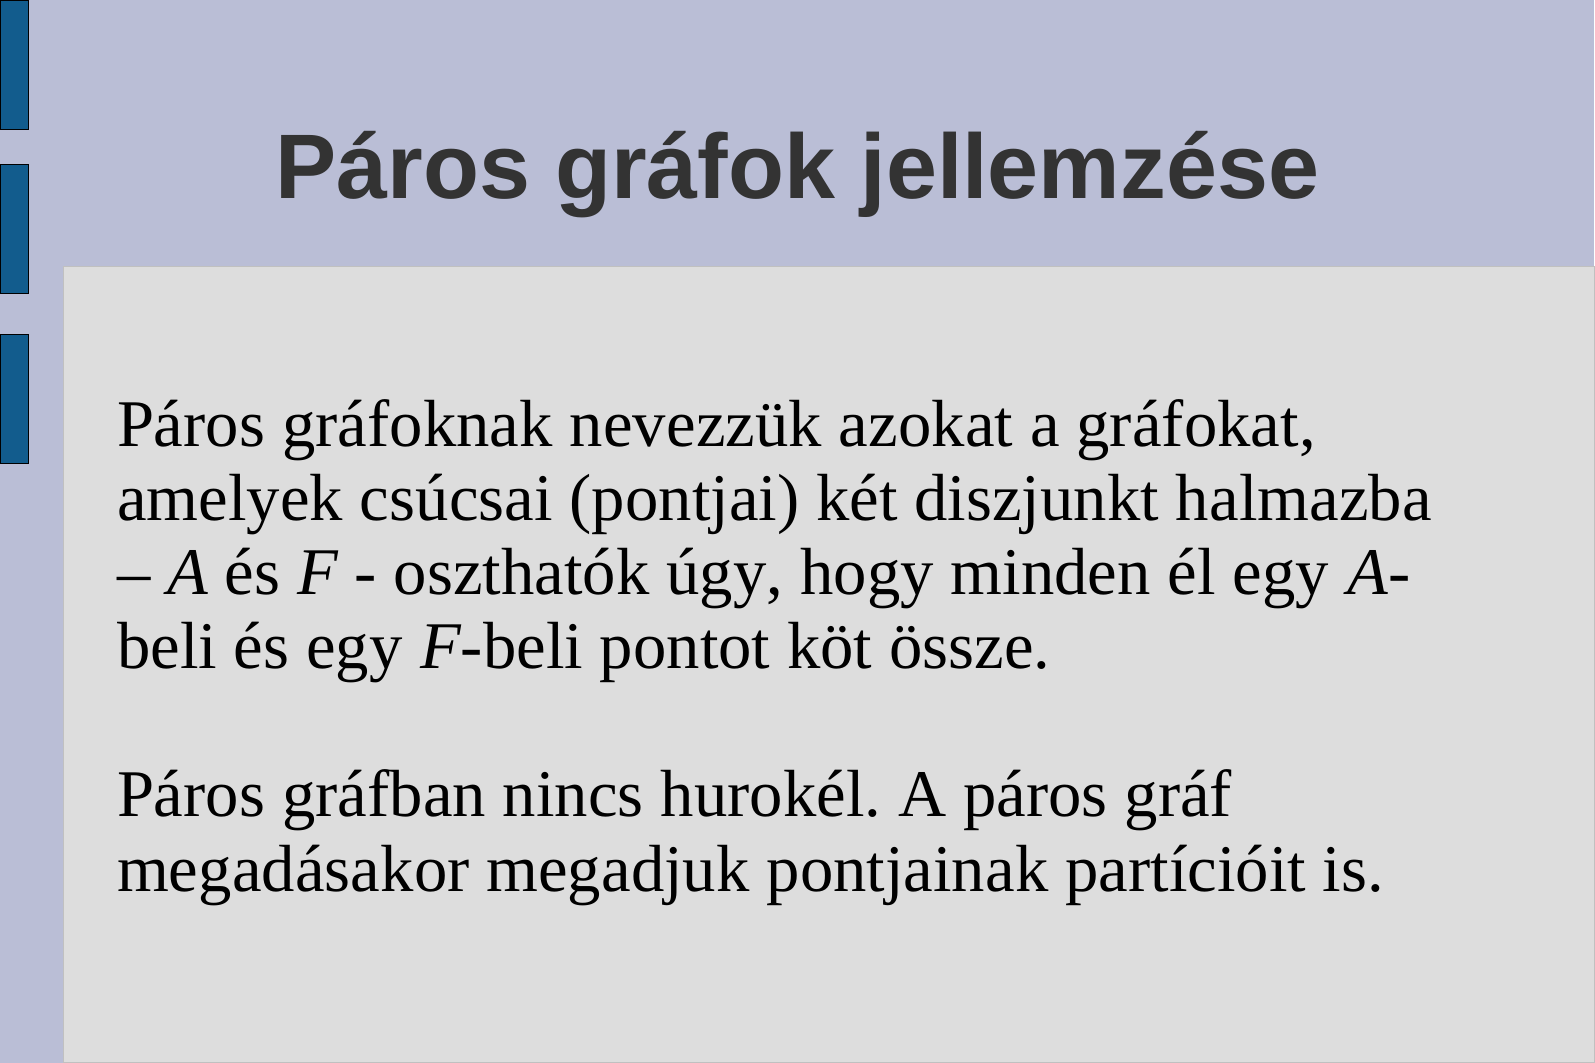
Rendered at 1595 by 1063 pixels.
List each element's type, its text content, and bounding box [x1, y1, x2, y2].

subtitle Páros gráfoknak nevezzük azokat a gráfokat, amelyek csúcsai (pontjai) két diszjunkt halmazba – A és F - oszthatók úgy, hogy minden él egy A-beli és egy F-beli pontot köt össze. Páros gráfban nincs hurokél. A páros gráf megadásakor megadjuk pontjainak partícióit is. [117, 302, 1479, 990]
title Páros gráfok jellemzése [117, 78, 1479, 256]
